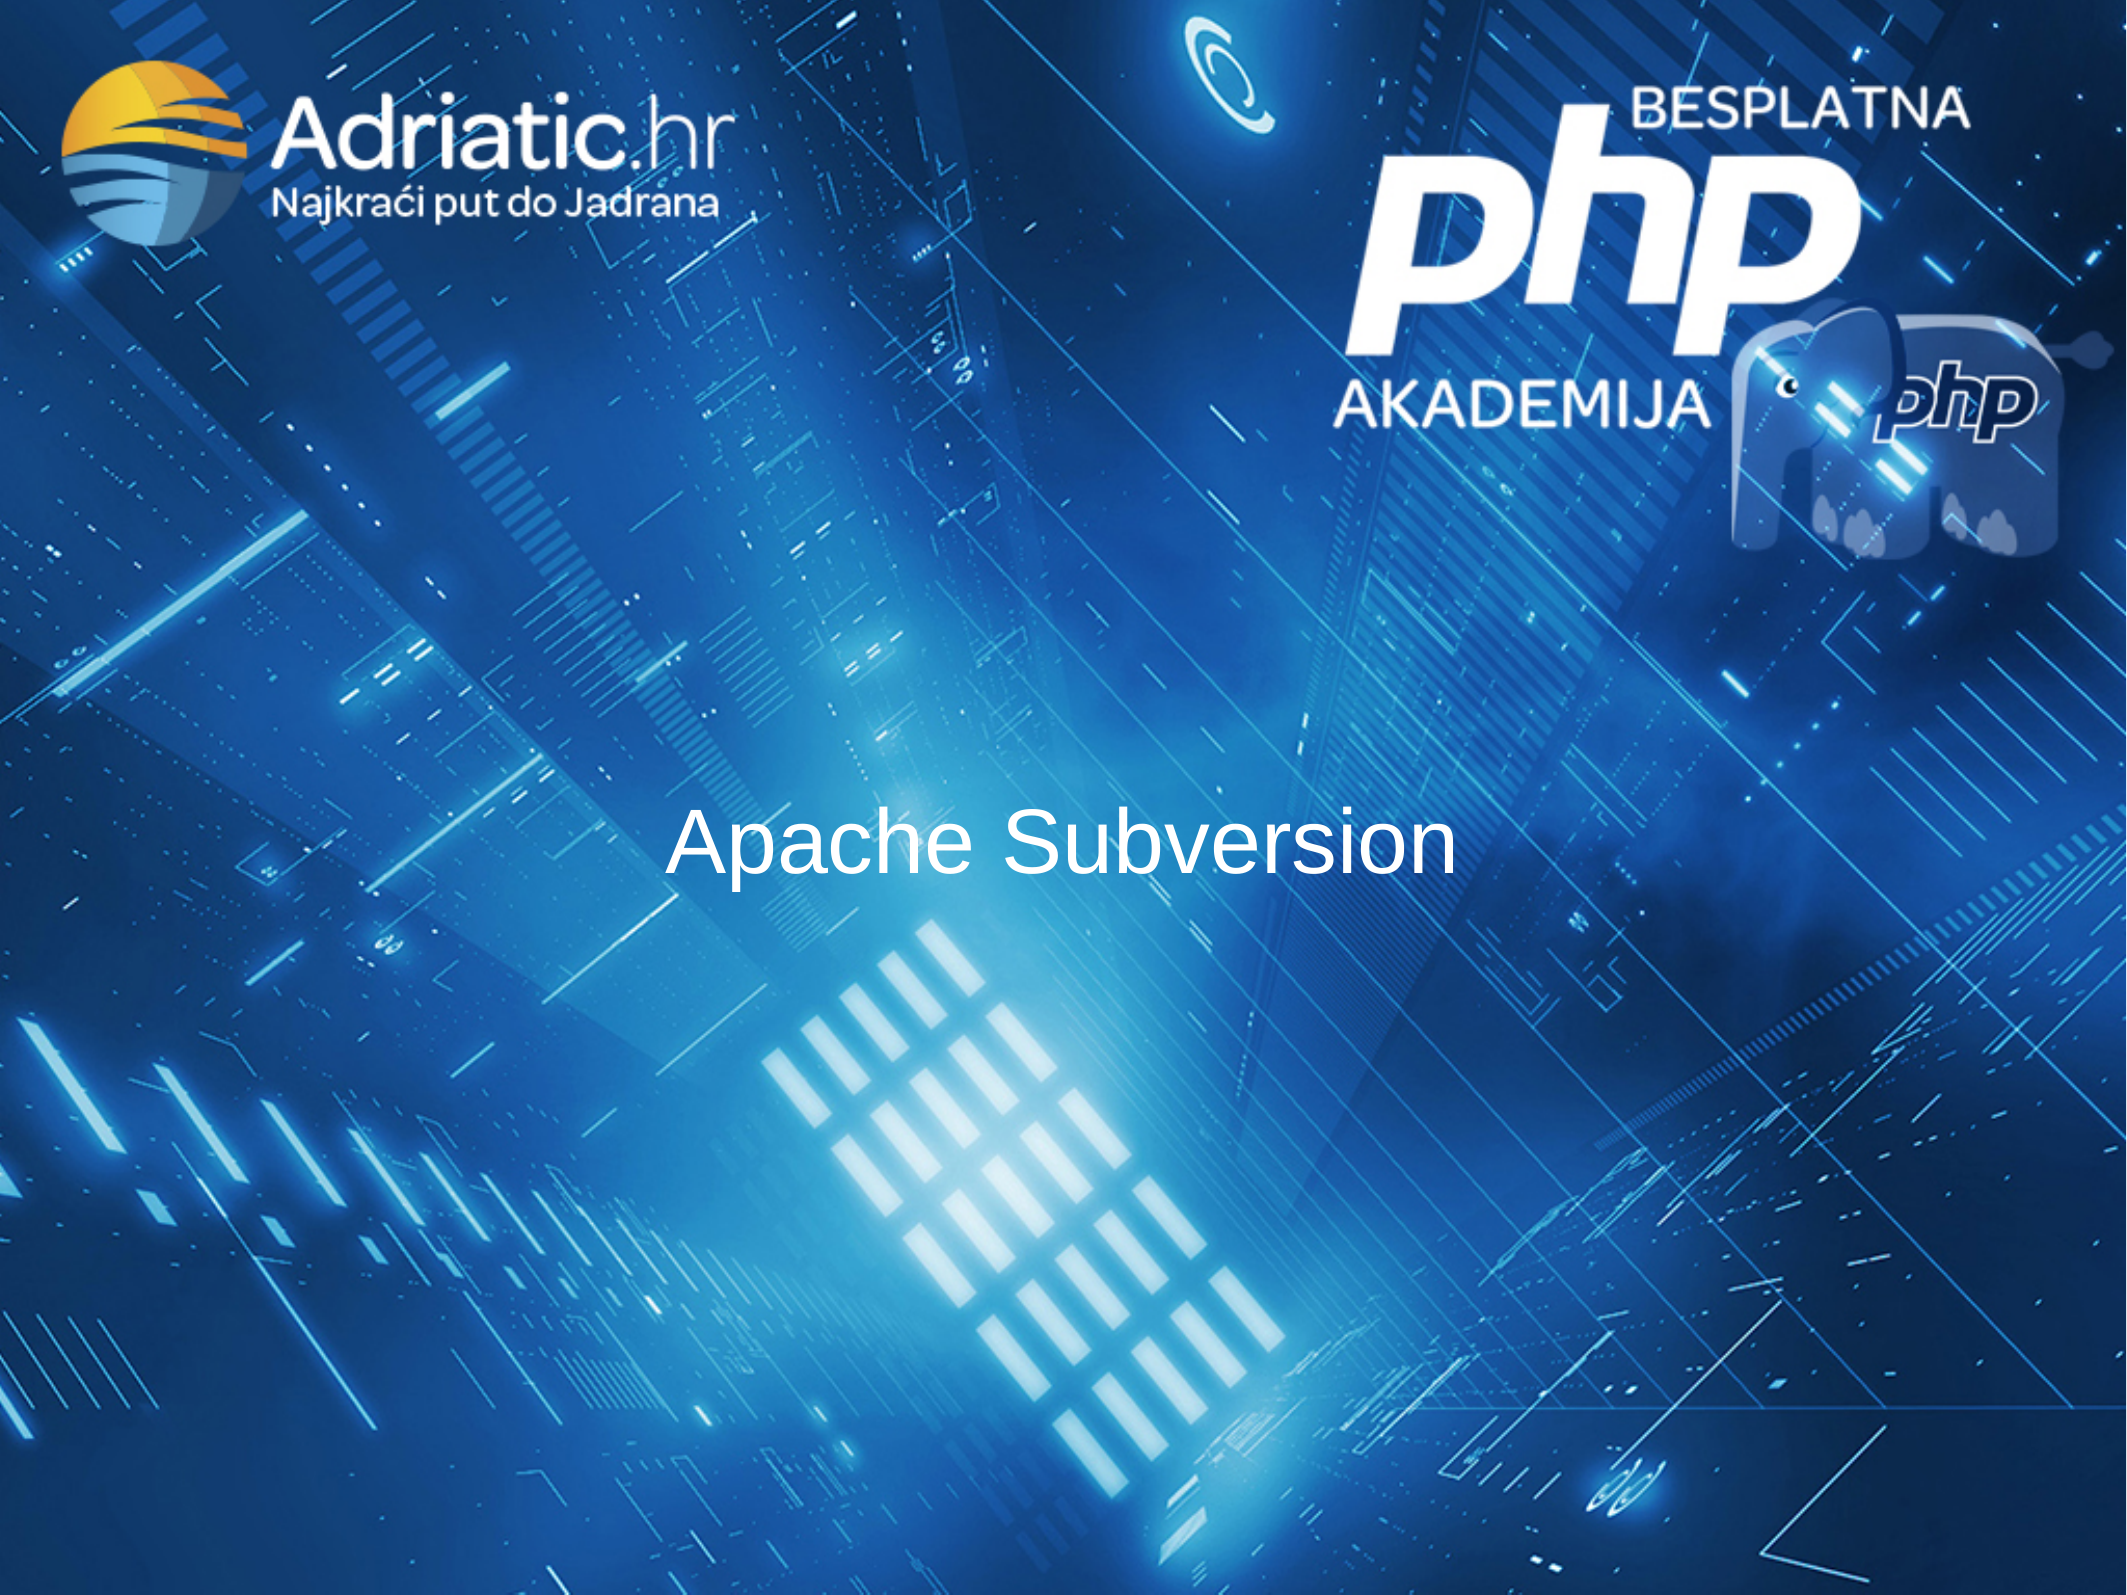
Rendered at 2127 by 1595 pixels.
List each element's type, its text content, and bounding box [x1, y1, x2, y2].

picture [0, 0, 2127, 1595]
title Apache Subversion [106, 708, 2020, 975]
